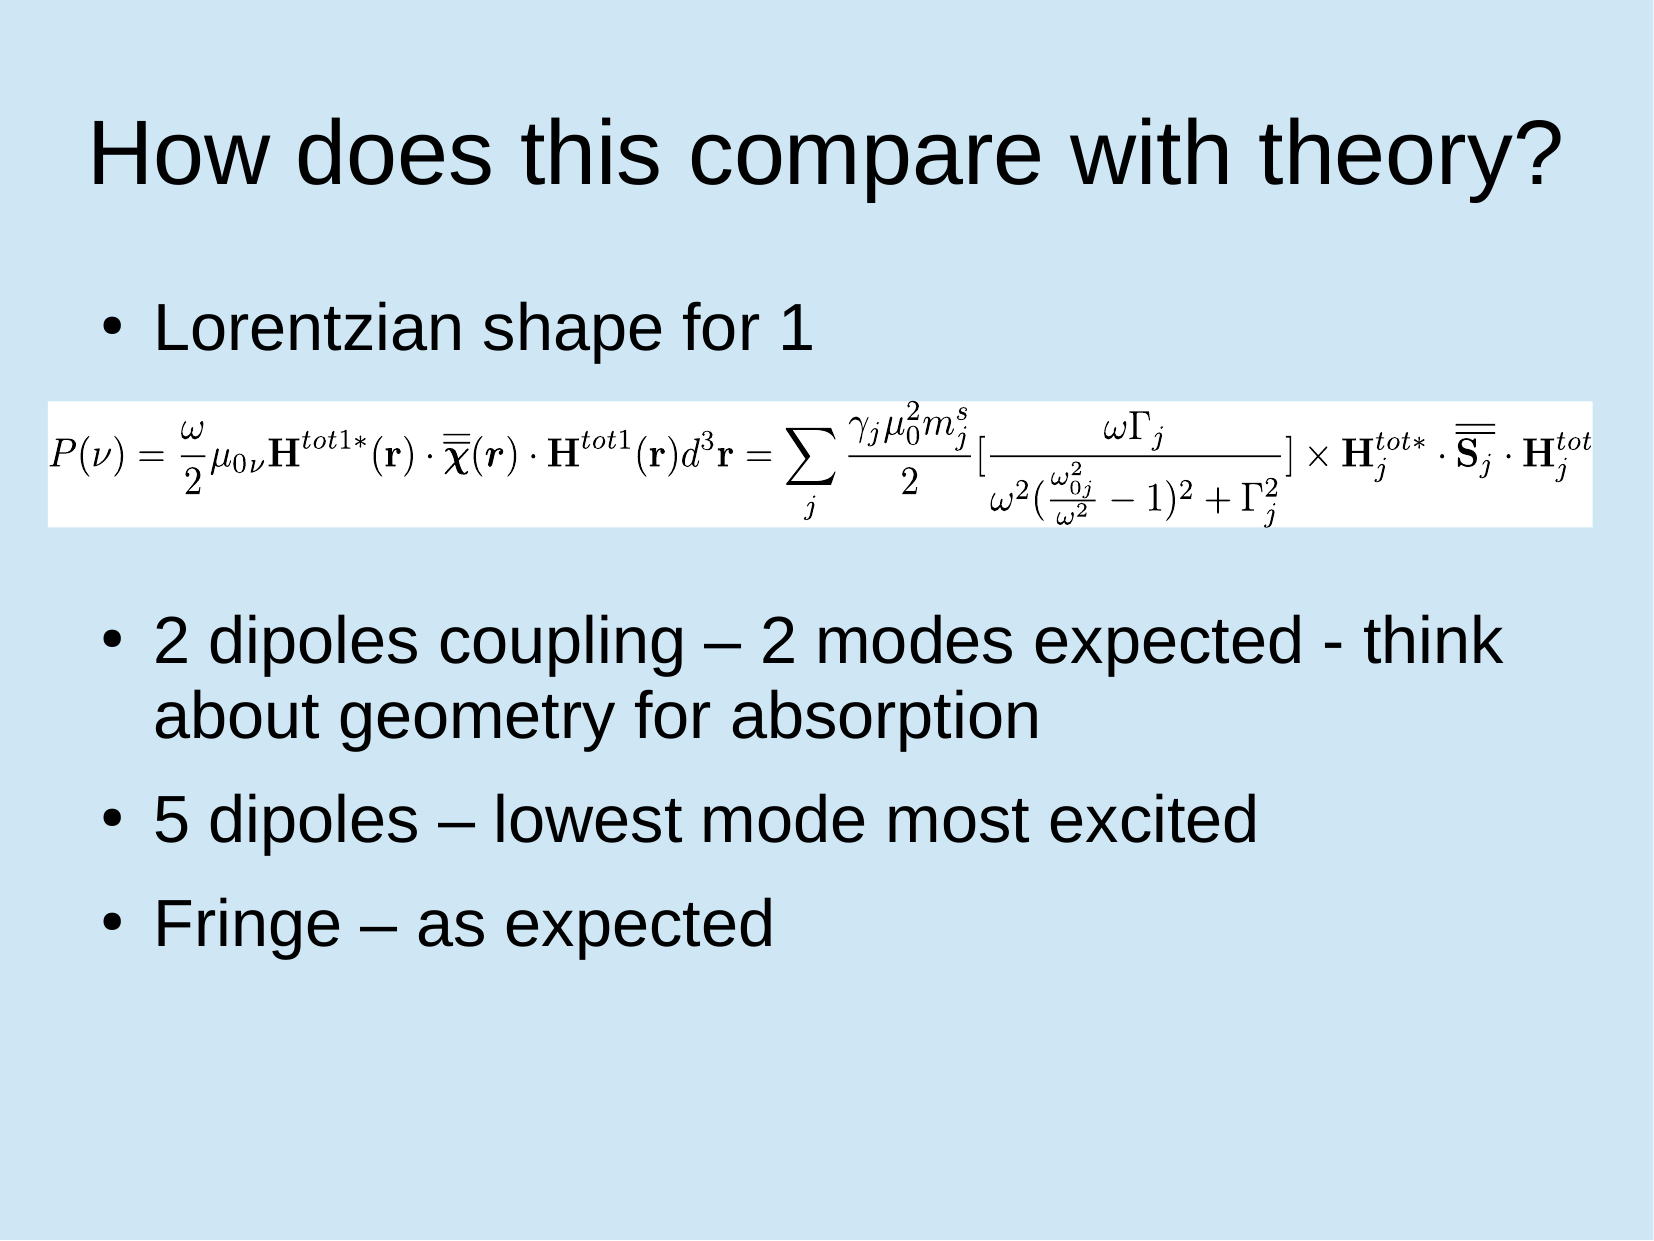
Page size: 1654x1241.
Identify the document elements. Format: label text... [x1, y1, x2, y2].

list Lorentzian shape for 1 2 dipoles coupling – 2 modes expected - think about geometry for absorption 5 dipoles – lowest mode most excited Fringe – as expected [82, 290, 1571, 401]
title How does this compare with theory? [82, 49, 1571, 257]
list Lorentzian shape for 1 2 dipoles coupling – 2 modes expected - think about geometry for absorption 5 dipoles – lowest mode most excited Fringe – as expected [82, 528, 1571, 1010]
text_box [47, 400, 1593, 528]
